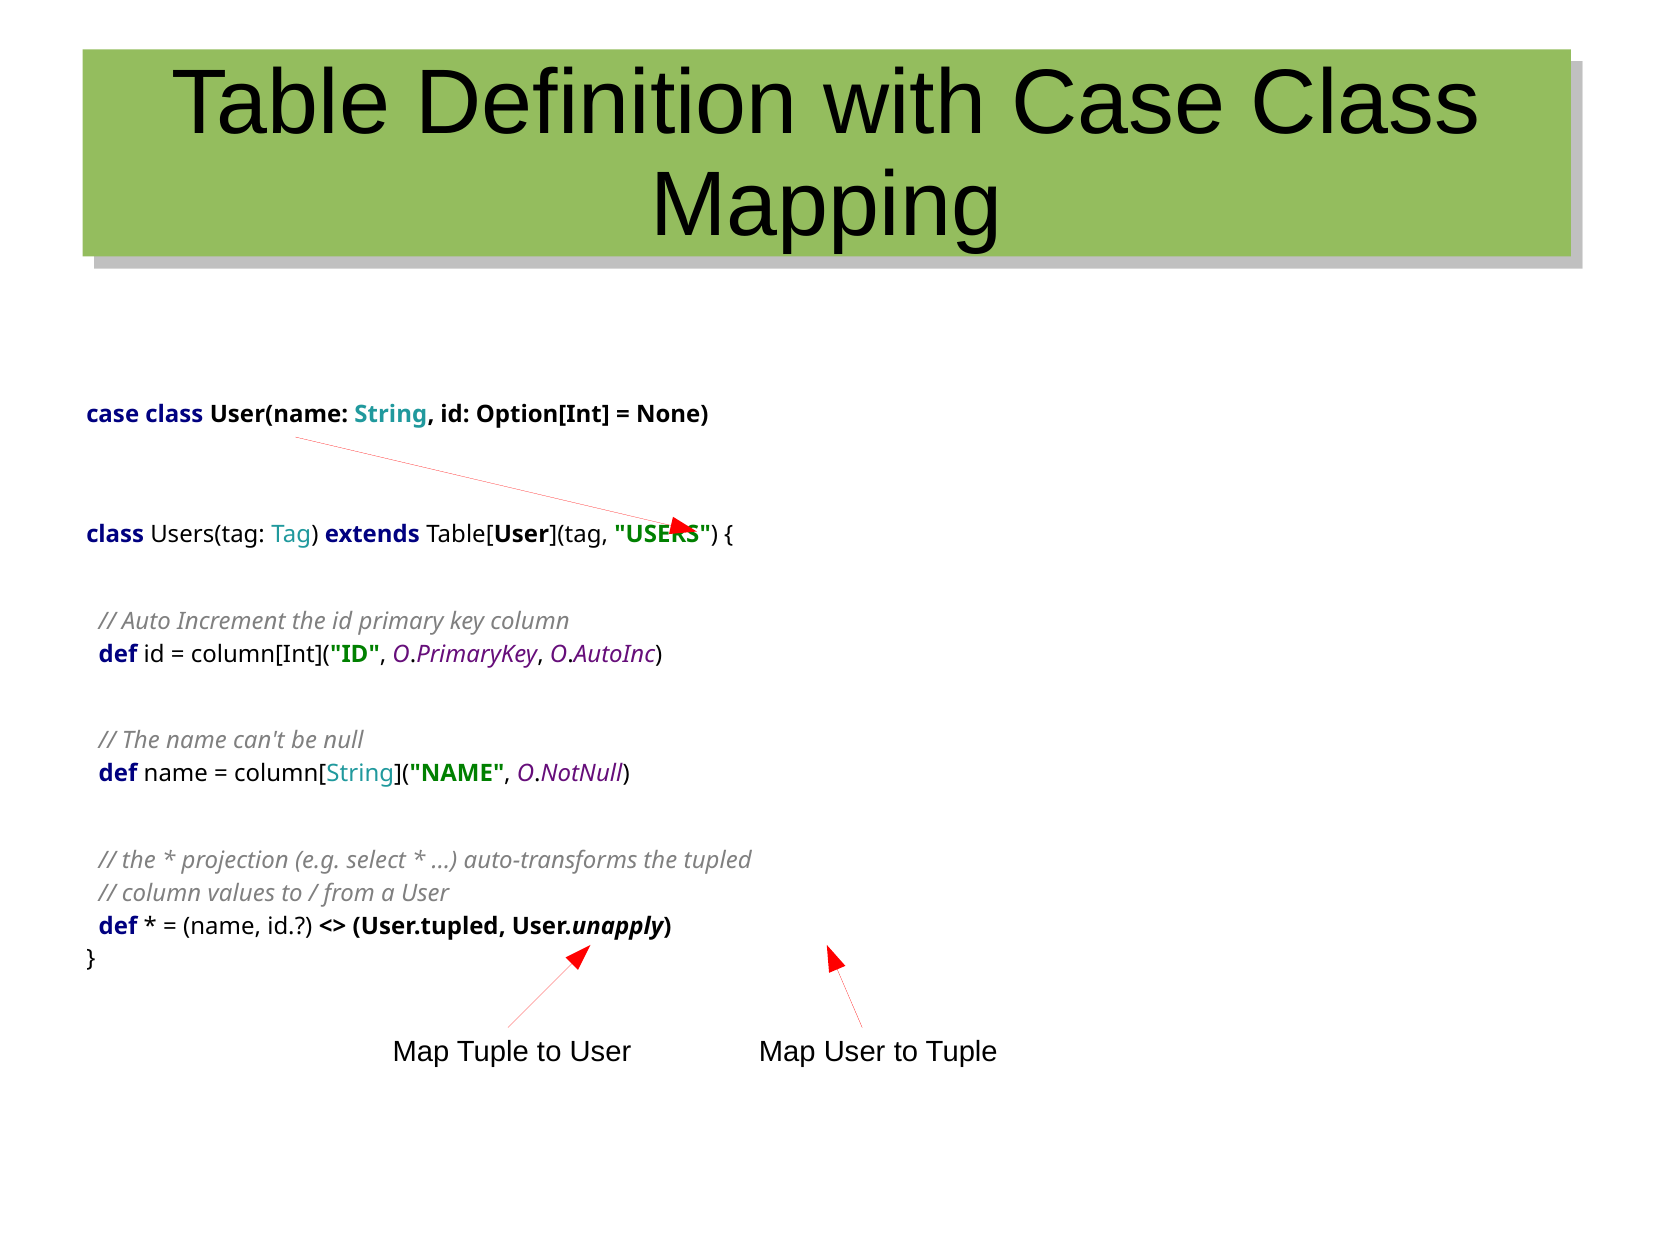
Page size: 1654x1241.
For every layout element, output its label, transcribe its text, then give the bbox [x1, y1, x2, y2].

title Table Definition with Case Class Mapping [82, 49, 1571, 257]
text_box Map Tuple to User [377, 1027, 646, 1076]
text_box Map User to Tuple [744, 1027, 1012, 1076]
list case class User(name: String, id: Option[Int] = None) class Users(tag: Tag) extends Table[User](tag, "USERS") { // Auto Increment the id primary key column def id = column[Int]("ID", O.PrimaryKey, O.AutoInc) // The name can't be null def name = column[String]("NAME", O.NotNull) // the * projection (e.g. select * ...) auto-transforms the tupled // column values to / from a User def * = (name, id.?) <> (User.tupled, User.unapply) } [86, 290, 1575, 1010]
